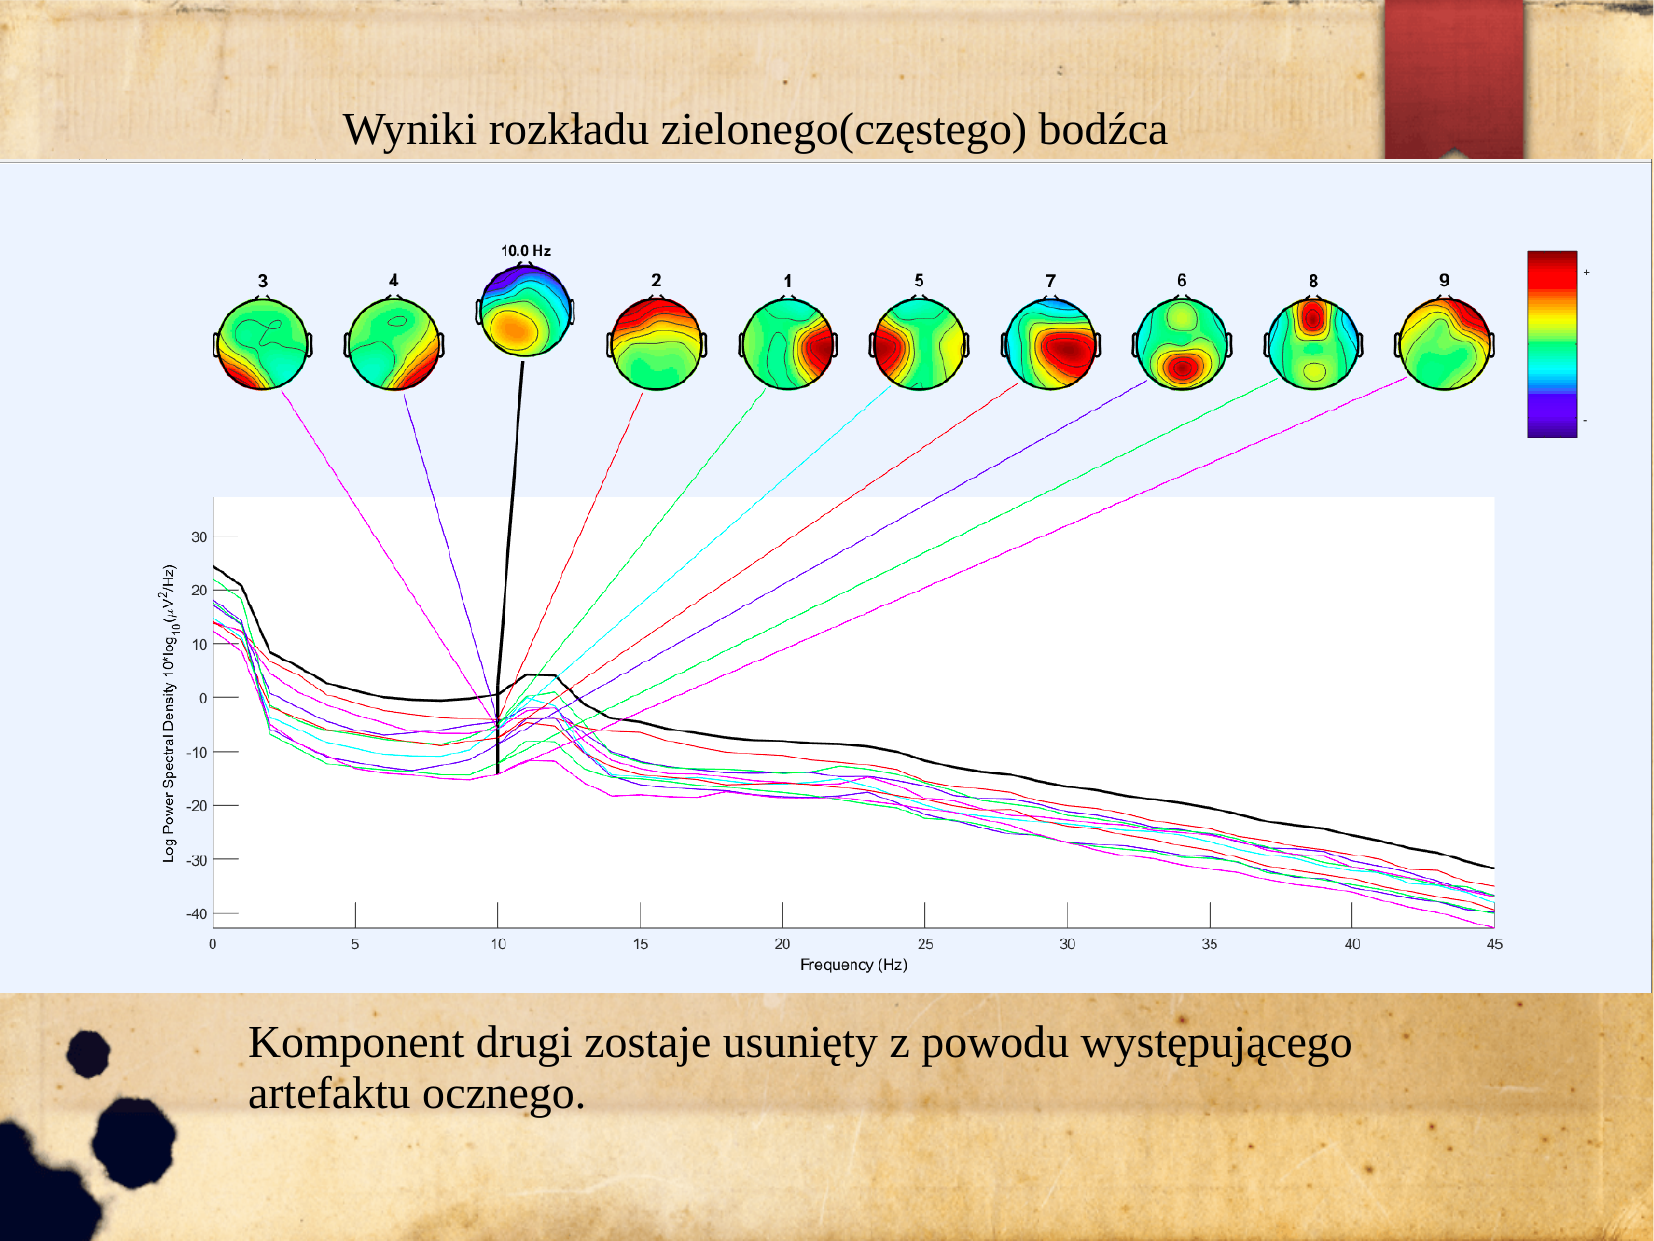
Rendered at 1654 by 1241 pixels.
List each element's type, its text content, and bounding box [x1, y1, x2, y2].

title Komponent drugi zostaje usunięty z powodu występującego artefaktu ocznego. [248, 966, 1477, 1170]
title Wyniki rozkładu zielonego(częstego) bodźca [342, 59, 1264, 159]
picture [0, 0, 1654, 1241]
